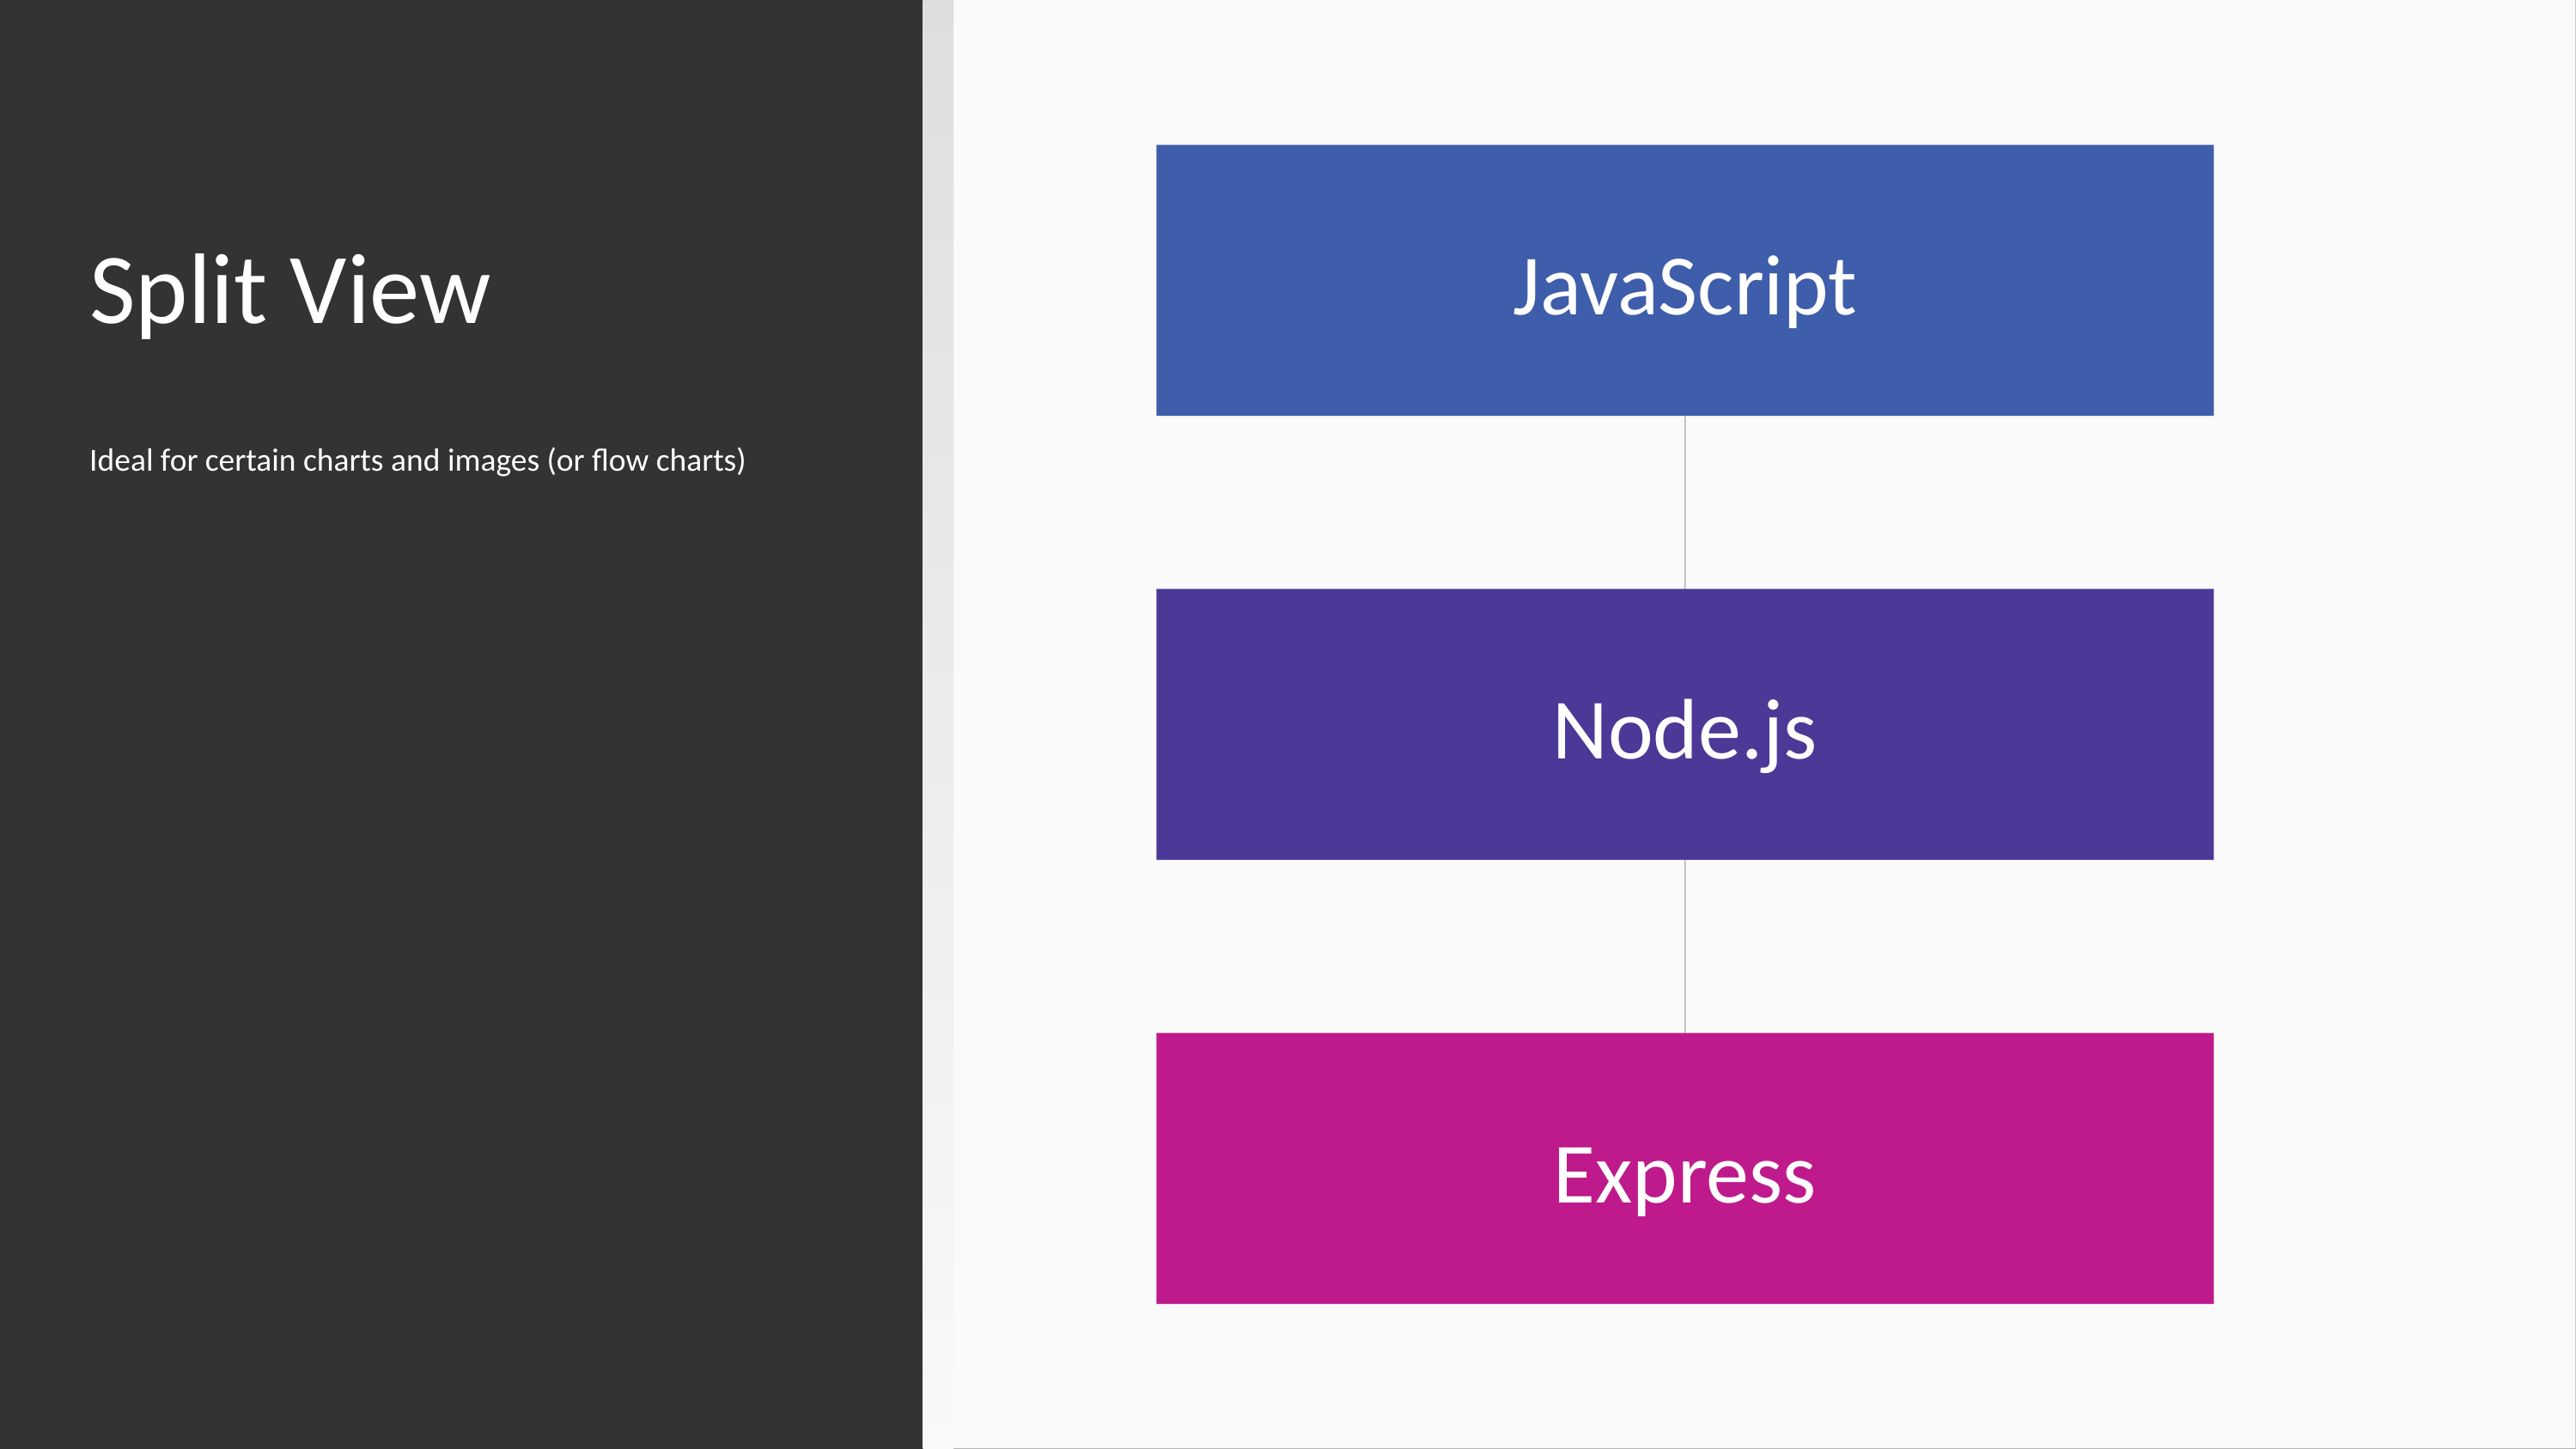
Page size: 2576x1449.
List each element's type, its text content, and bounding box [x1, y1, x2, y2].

title Express [1156, 1032, 2214, 1305]
title Node.js [1156, 588, 2214, 861]
title JavaScript [1156, 144, 2214, 417]
title Split View [64, 100, 855, 369]
list Ideal for certain charts and images (or flow charts) [64, 412, 855, 1305]
